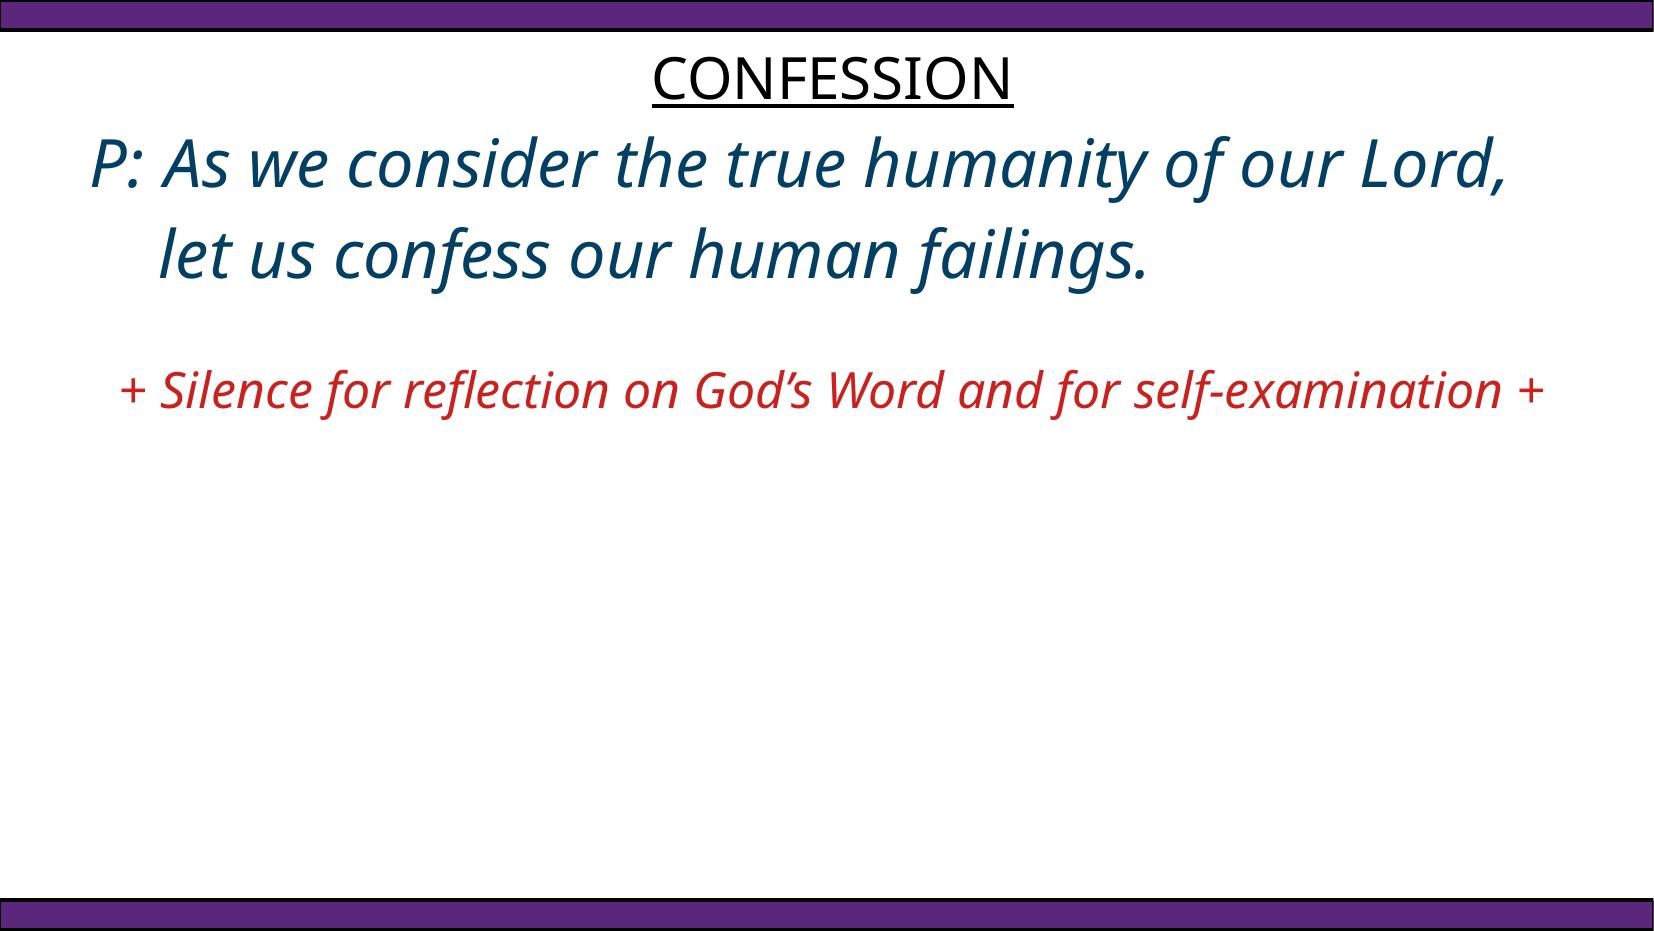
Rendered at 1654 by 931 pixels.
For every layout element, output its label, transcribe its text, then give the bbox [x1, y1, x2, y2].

text_box [0, 900, 1654, 931]
text_box CONFESSION P: As we consider the true humanity of our Lord, let us confess our human failings. + Silence for reflection on God’s Word and for self-examination + [75, 30, 1591, 481]
text_box [0, 0, 1654, 31]
picture [0, 31, 1654, 900]
